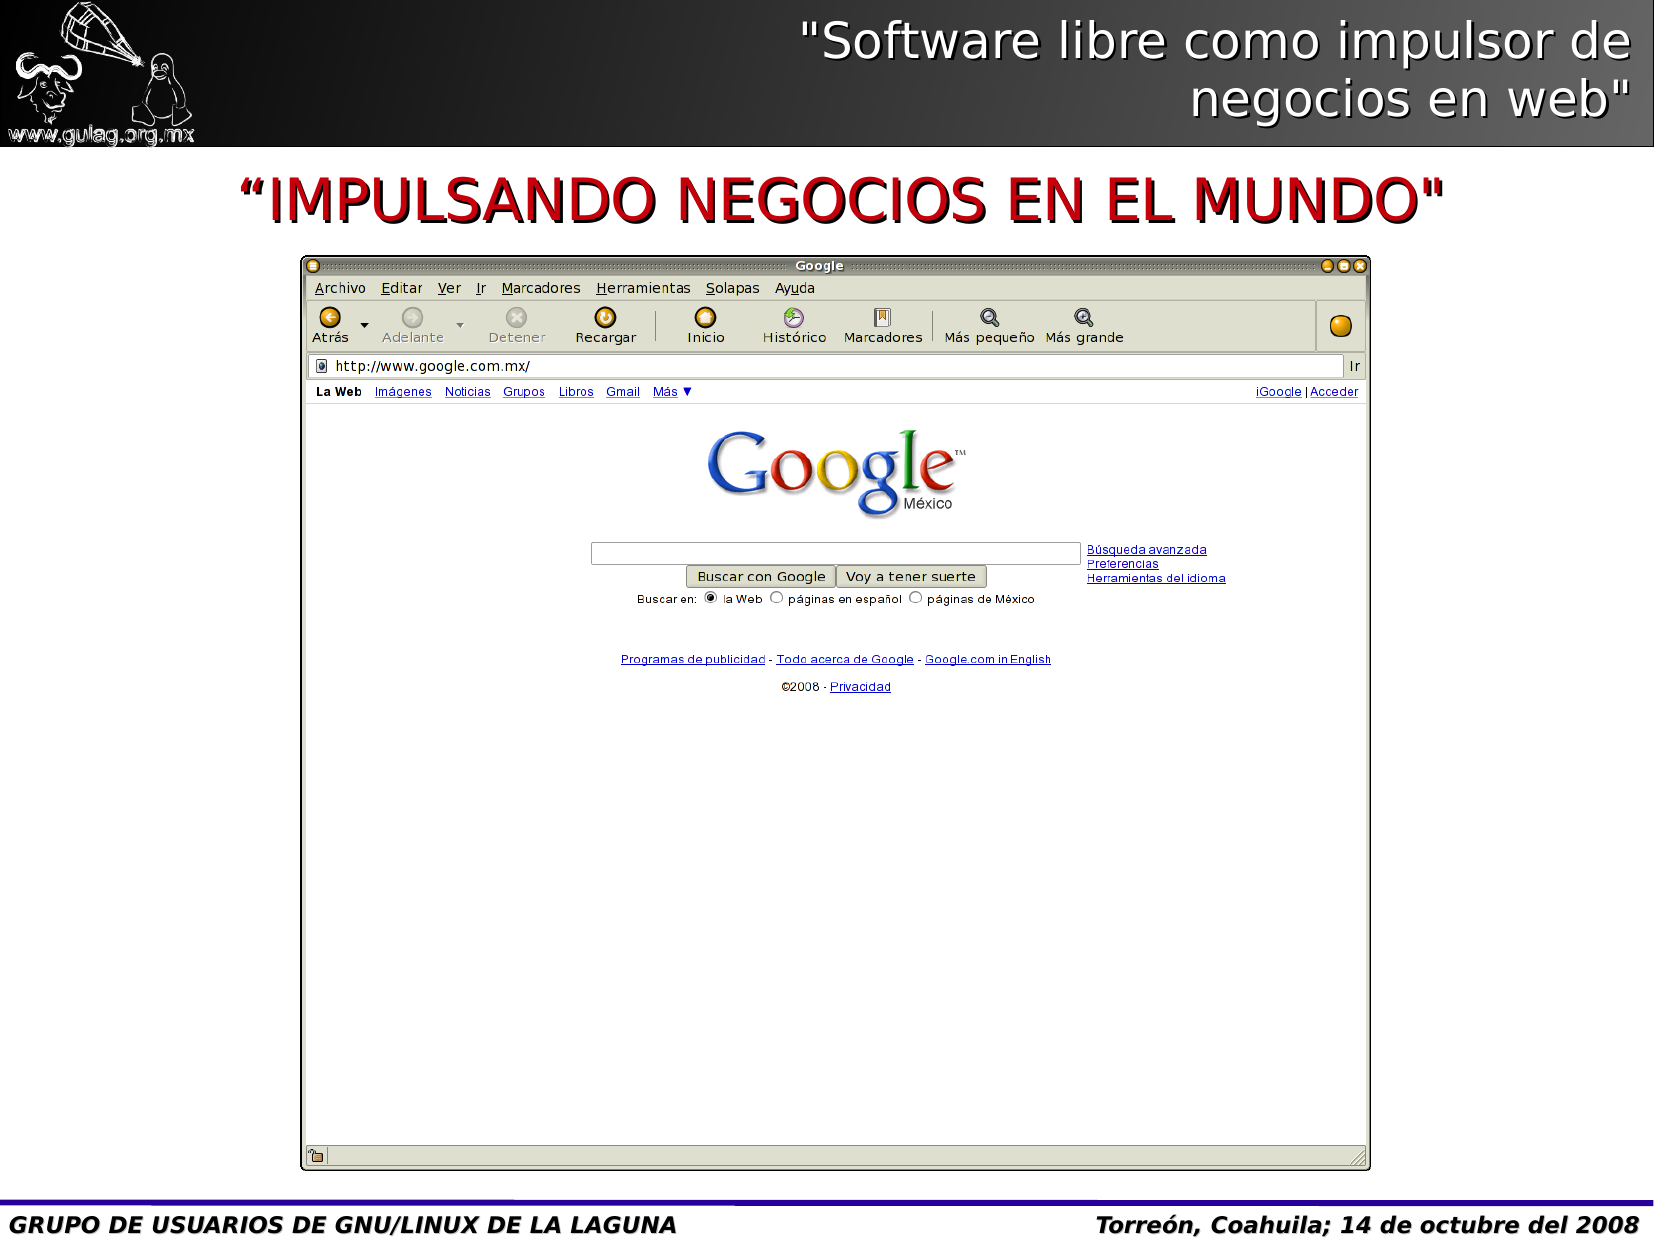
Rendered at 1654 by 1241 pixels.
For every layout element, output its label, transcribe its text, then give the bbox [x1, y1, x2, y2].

text_box GRUPO DE USUARIOS DE GNU/LINUX DE LA LAGUNA [0, 1204, 694, 1241]
picture [5, 0, 197, 148]
text_box Torreón, Coahuila; 14 de octubre del 2008 [1080, 1204, 1654, 1241]
text_box [197, 0, 1654, 147]
text_box "Software libre como impulsor de negocios en web" [750, 4, 1648, 136]
text_box “IMPULSANDO NEGOCIOS EN EL MUNDO" [88, 159, 1595, 243]
text_box [0, 0, 5, 147]
picture [300, 255, 1371, 1171]
